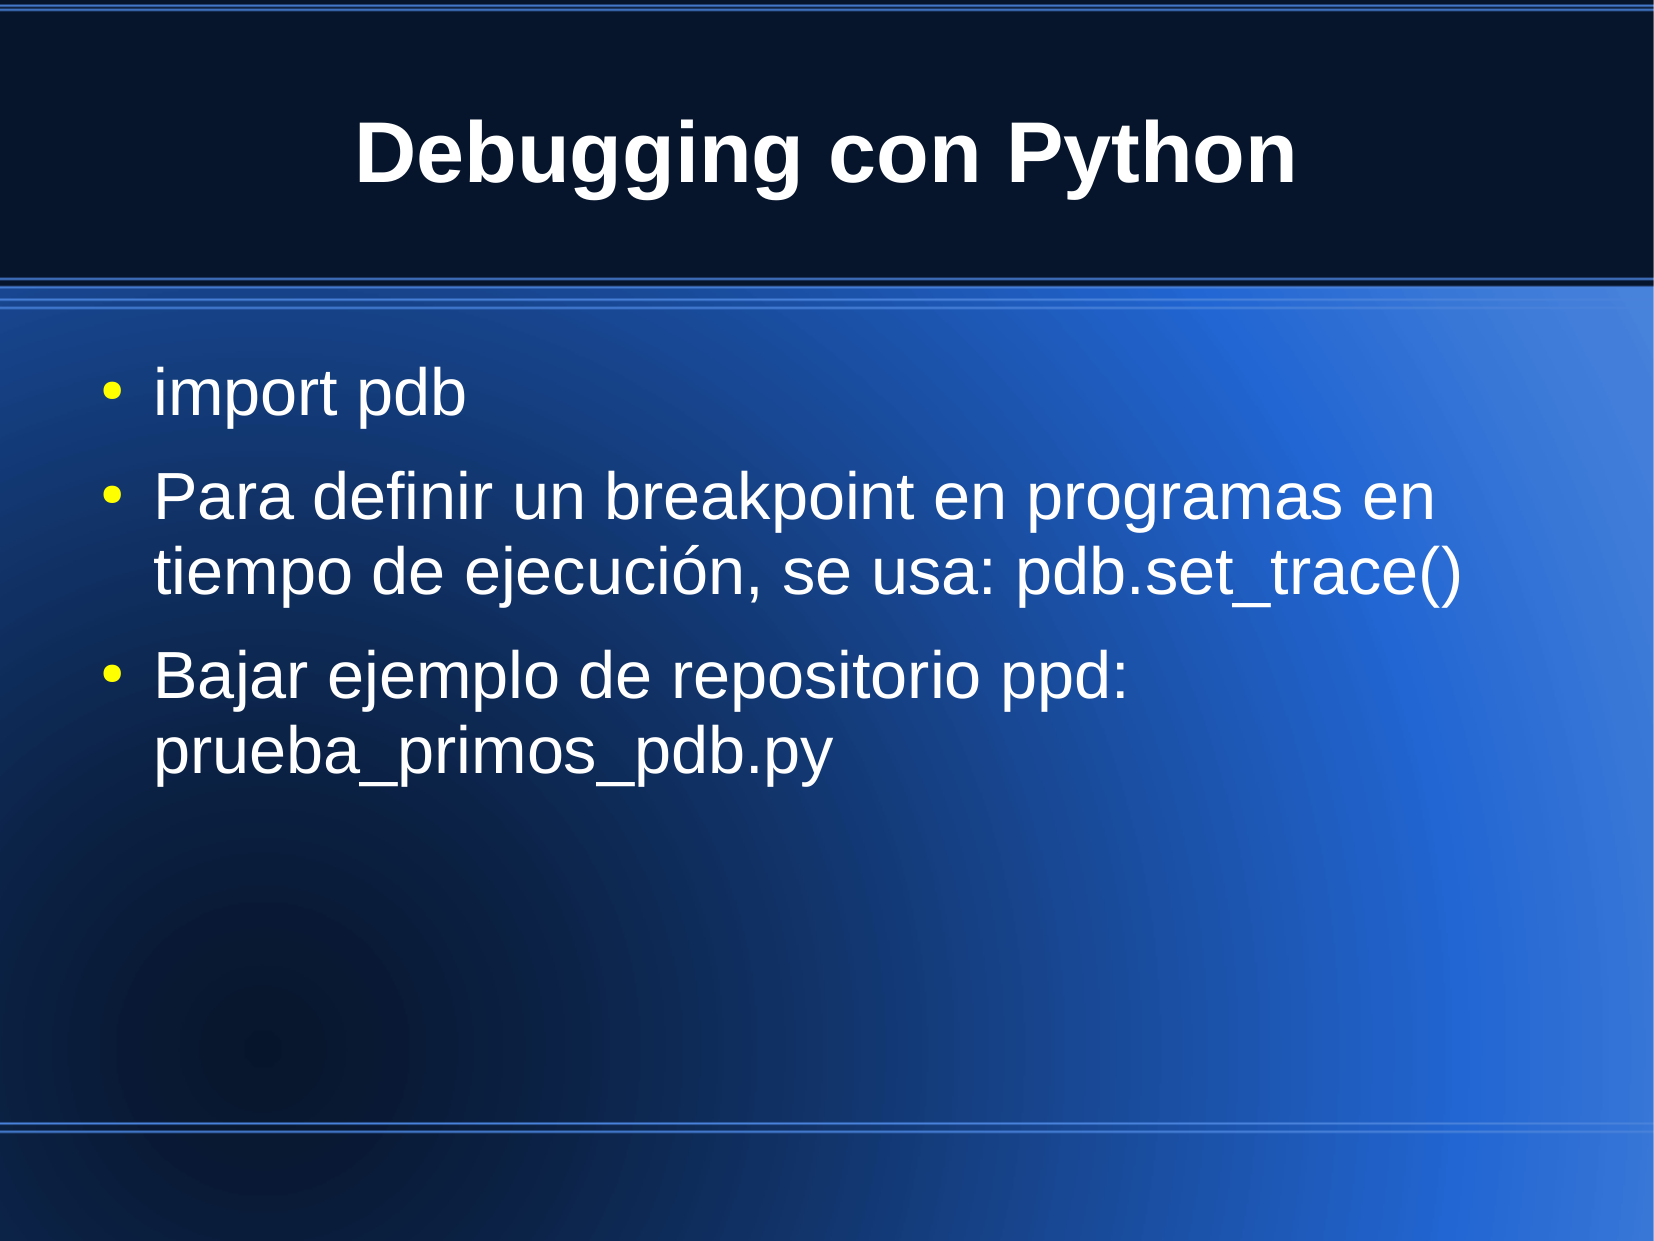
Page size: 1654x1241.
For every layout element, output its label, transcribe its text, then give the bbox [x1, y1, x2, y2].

list import pdb Para definir un breakpoint en programas en tiempo de ejecución, se usa: pdb.set_trace() Bajar ejemplo de repositorio ppd: prueba_primos_pdb.py [82, 355, 1571, 1075]
title Debugging con Python [82, 49, 1571, 257]
picture [0, 0, 1654, 1241]
